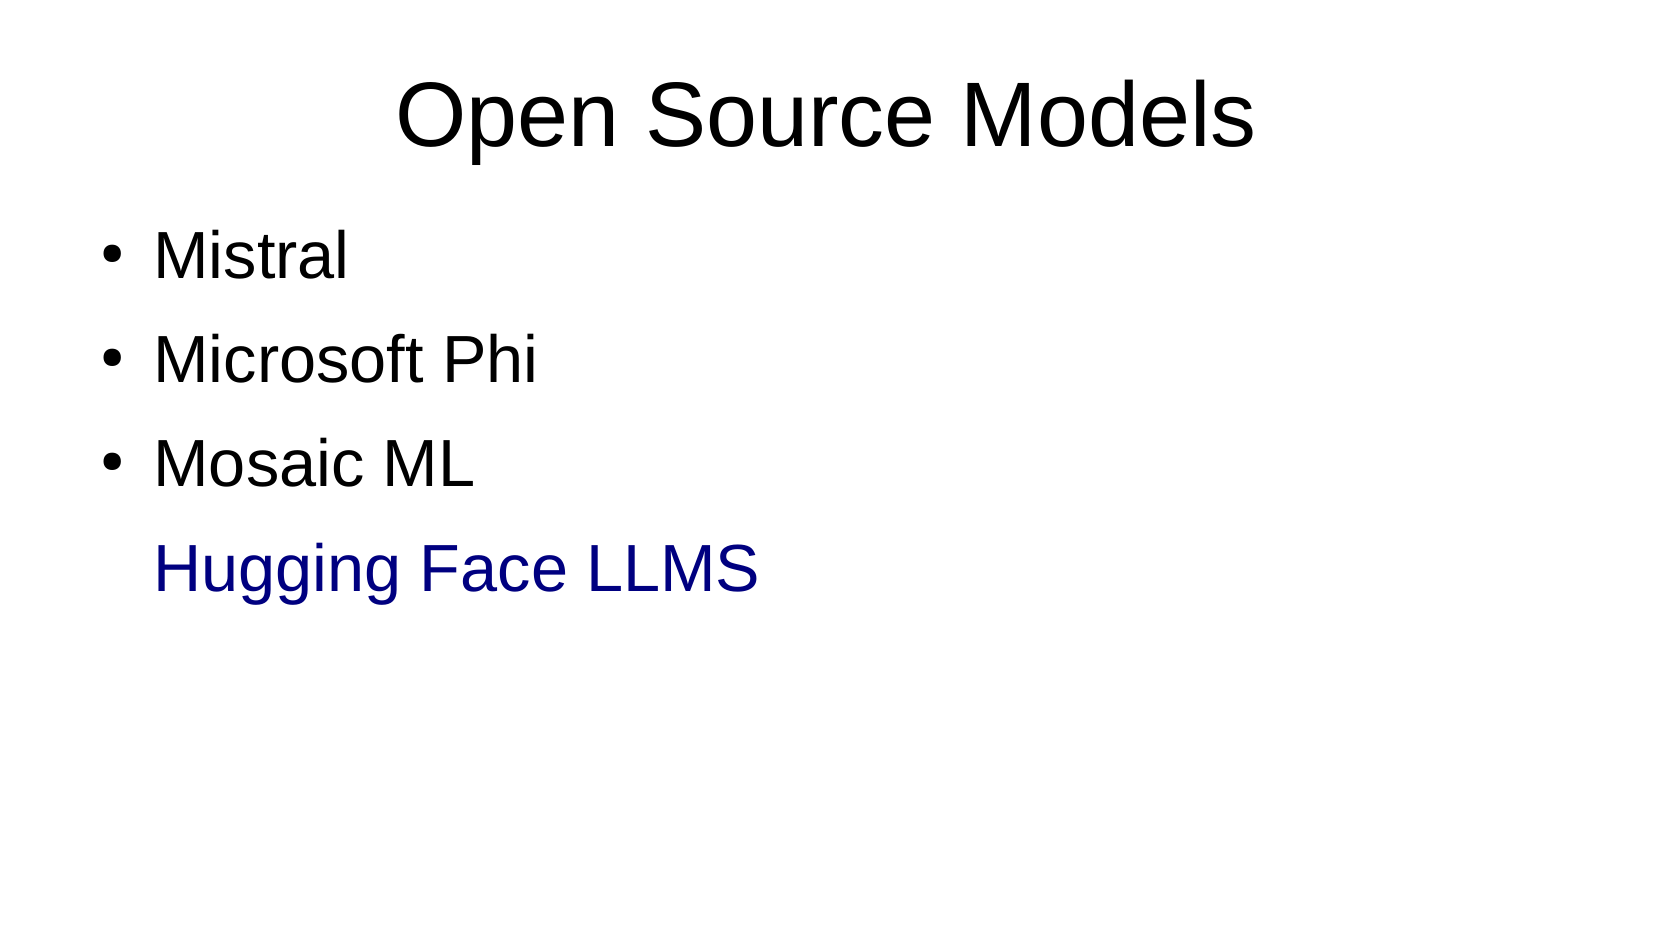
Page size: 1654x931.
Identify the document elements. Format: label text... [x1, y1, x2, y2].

title Open Source Models [82, 37, 1571, 193]
list Mistral Microsoft Phi Mosaic ML Hugging Face LLMS [82, 217, 1571, 758]
